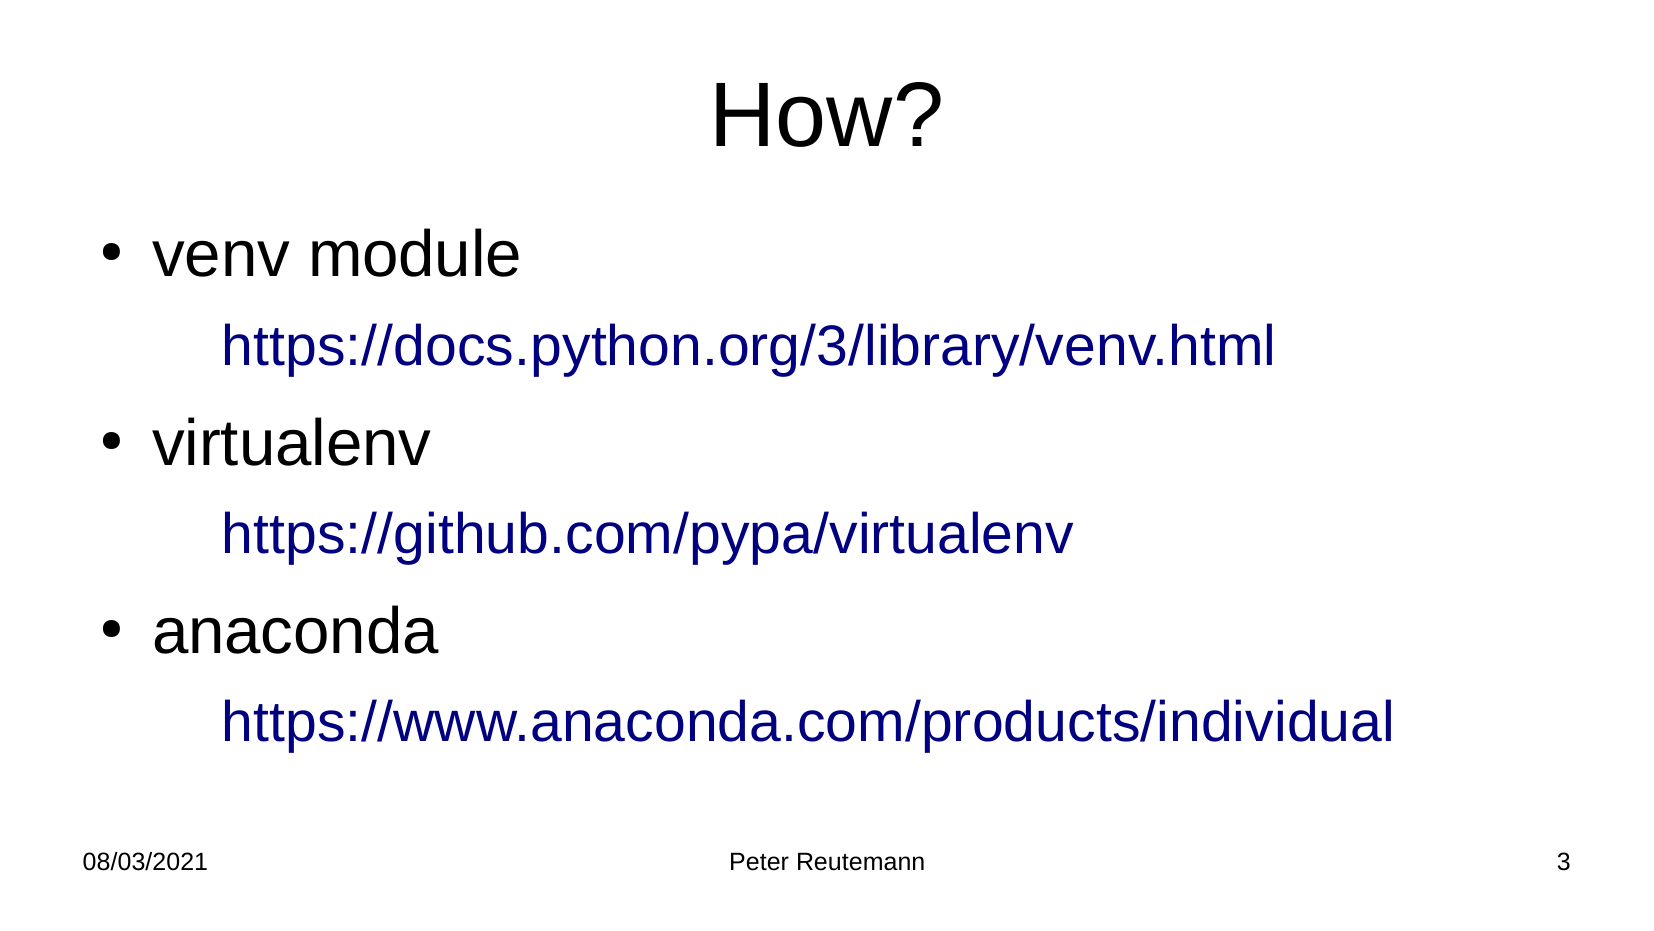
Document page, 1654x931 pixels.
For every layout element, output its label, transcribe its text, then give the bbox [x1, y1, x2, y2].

title How? [82, 37, 1571, 193]
list venv module https://docs.python.org/3/library/venv.html virtualenv https://github.com/pypa/virtualenv anaconda https://www.anaconda.com/products/individual [82, 217, 1571, 758]
